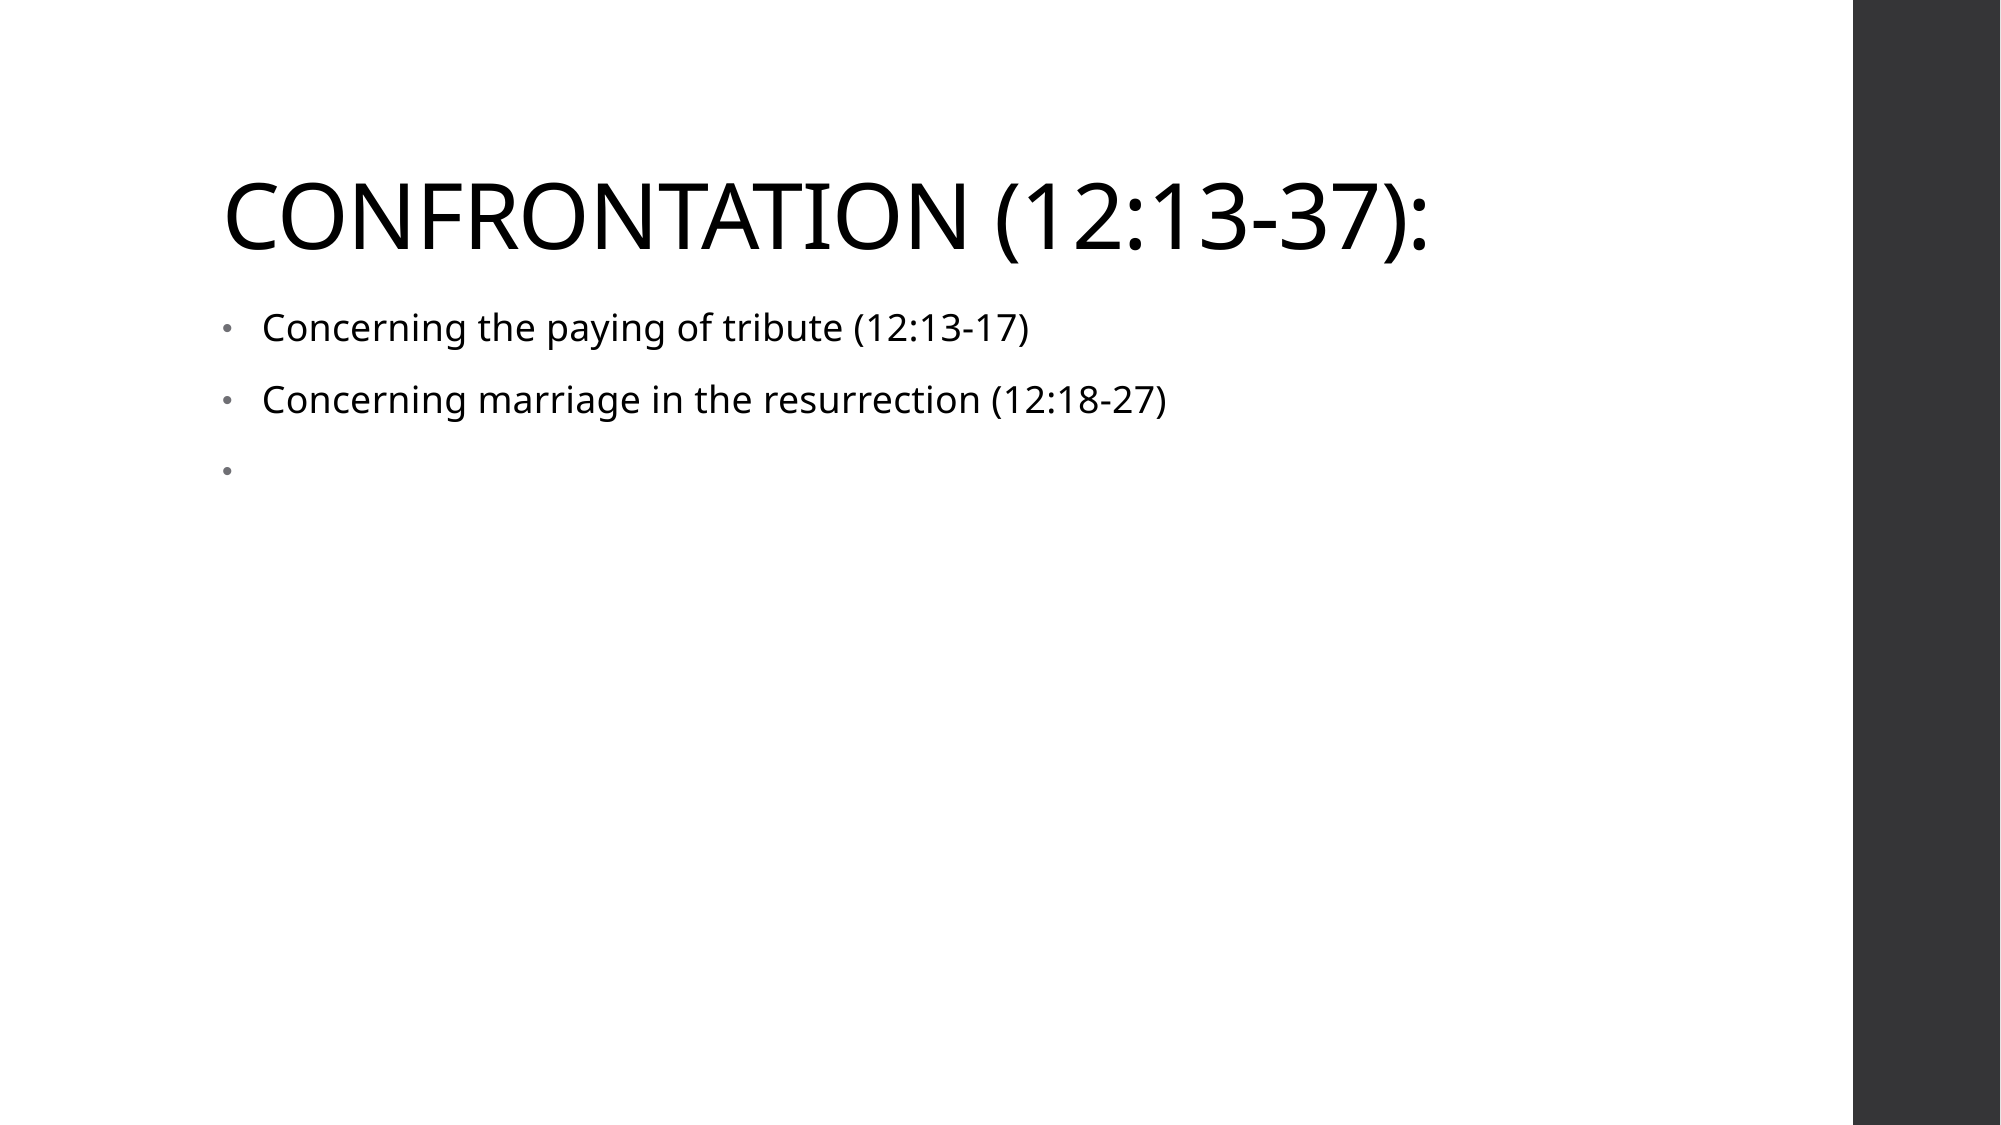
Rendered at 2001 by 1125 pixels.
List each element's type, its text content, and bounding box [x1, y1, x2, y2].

list Concerning the paying of tribute (12:13-17) Concerning marriage in the resurrection (12:18-27) [206, 299, 1617, 1014]
title CONFRONTATION (12:13-37): [206, 60, 1797, 278]
